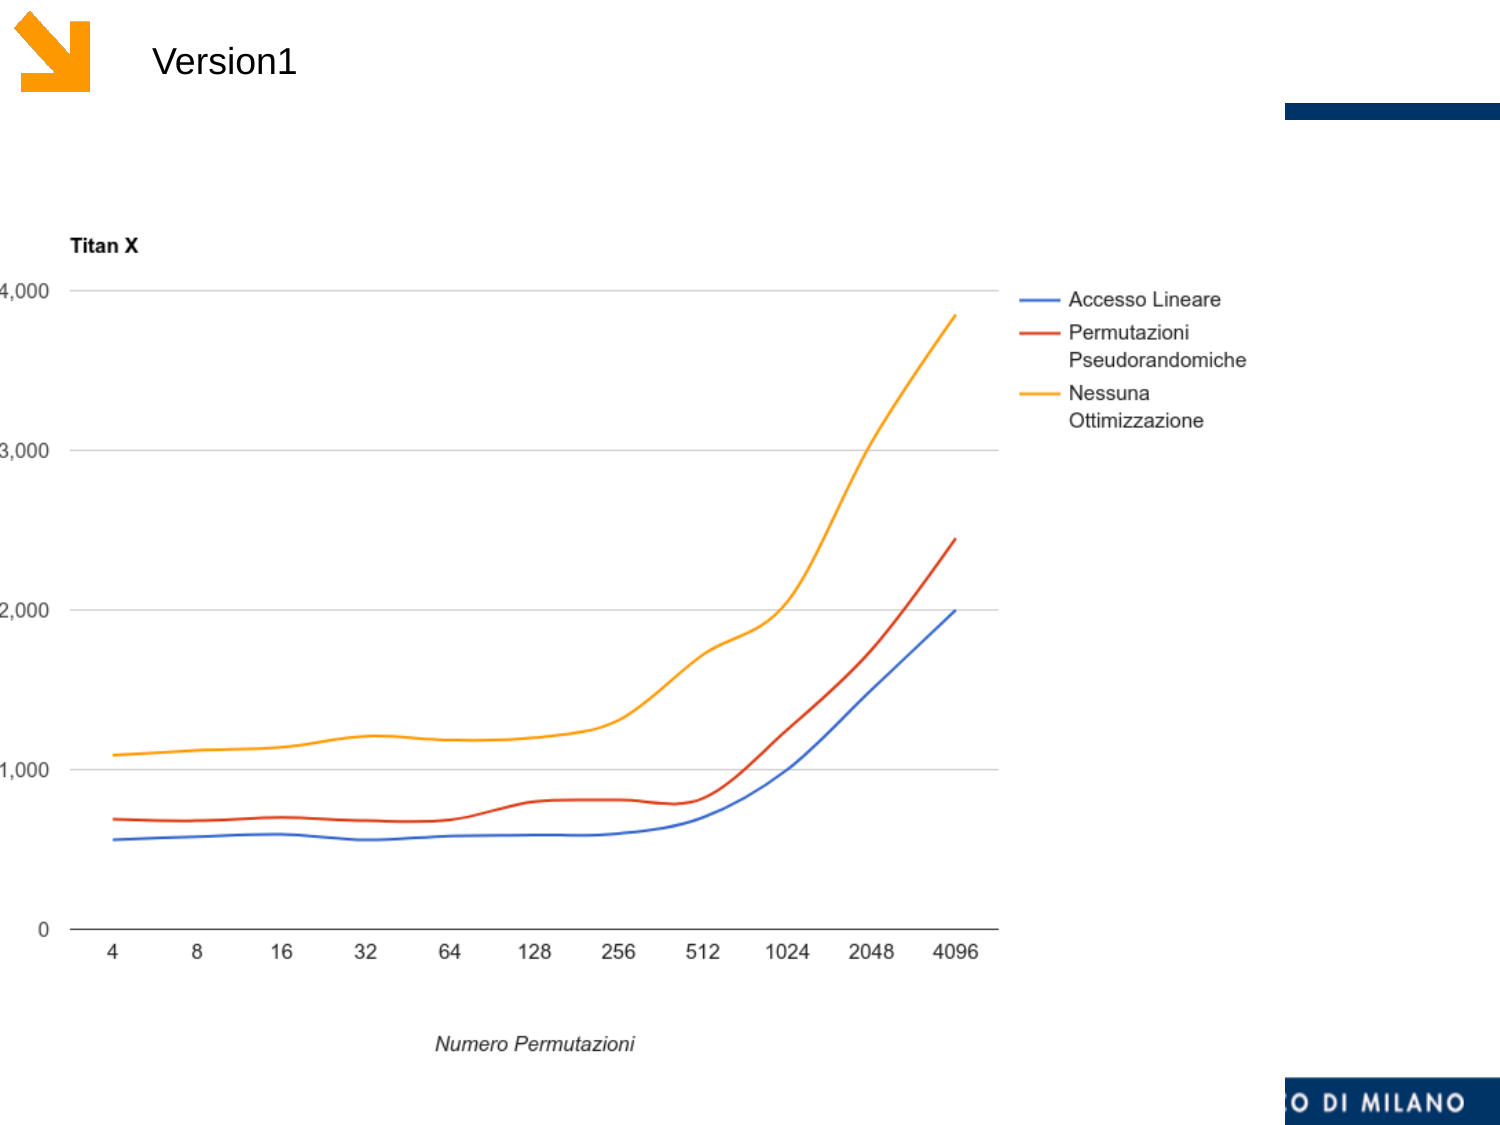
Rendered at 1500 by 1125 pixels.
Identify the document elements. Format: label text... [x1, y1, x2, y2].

text_box Version1 [137, 29, 448, 87]
picture [0, 10, 1500, 1125]
text_box POLITECNICO DI MILANO [1285, 1071, 1500, 1077]
